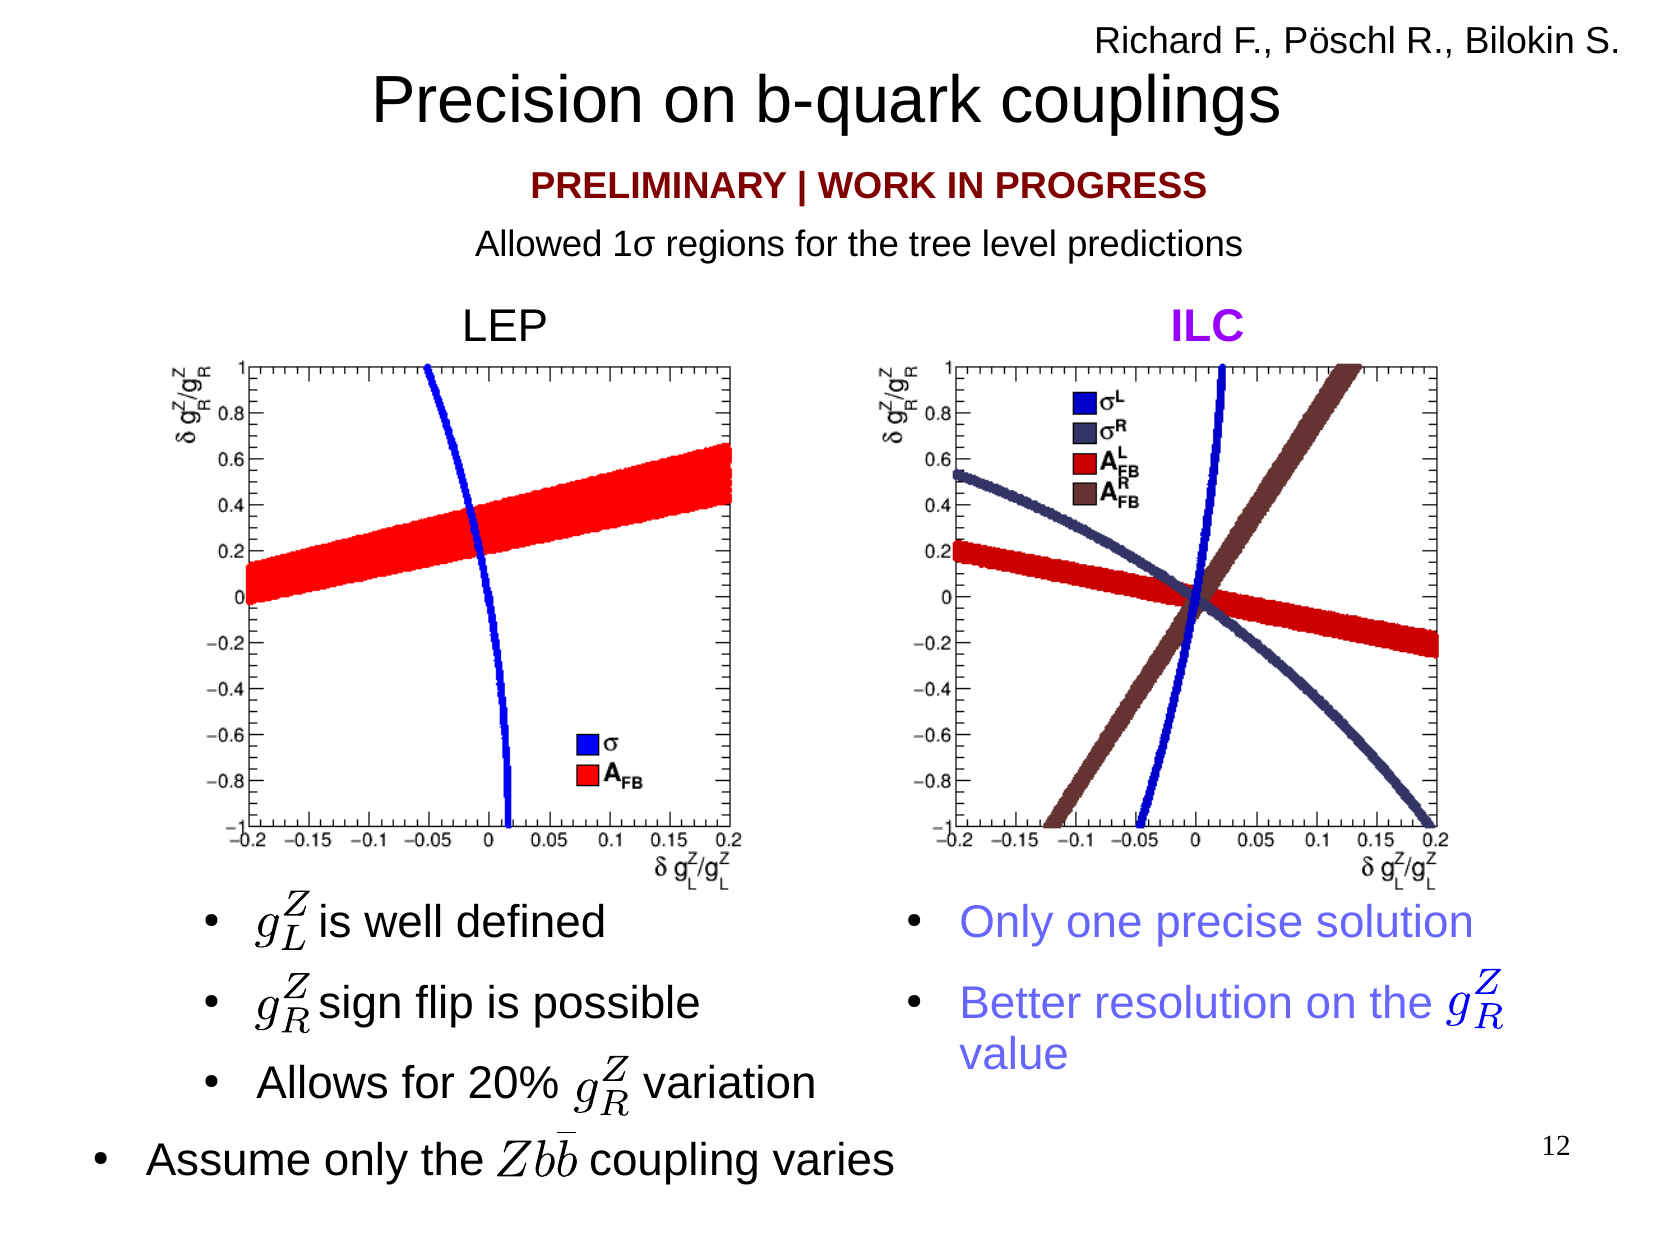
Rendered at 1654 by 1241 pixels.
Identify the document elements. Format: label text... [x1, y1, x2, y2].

list Assume only the Zbb coupling varies [1521, 1053, 1568, 1216]
text_box gL is well defined gL sign flip is possible Allows for 20% gR variation [185, 895, 833, 1151]
text_box [493, 1132, 580, 1177]
picture [873, 360, 1453, 898]
text_box ILC [1155, 292, 1260, 359]
title Precision on b-quark couplings [82, 49, 1571, 151]
text_box Only one precise solution Better resolution on the gR value [888, 895, 1521, 1241]
text_box Allowed 1σ regions for the tree level predictions [418, 223, 1269, 291]
text_box [254, 890, 312, 950]
text_box Richard F., Pöschl R., Bilokin S. [1079, 12, 1636, 69]
text_box PRELIMINARY | WORK IN PROGRESS [515, 156, 1223, 214]
text_box [573, 1055, 631, 1116]
picture [164, 360, 759, 898]
text_box [1445, 968, 1504, 1029]
text_box LEP [447, 292, 564, 359]
text_box [254, 973, 312, 1034]
list Assume only the Zbb coupling varies [75, 1053, 888, 1216]
